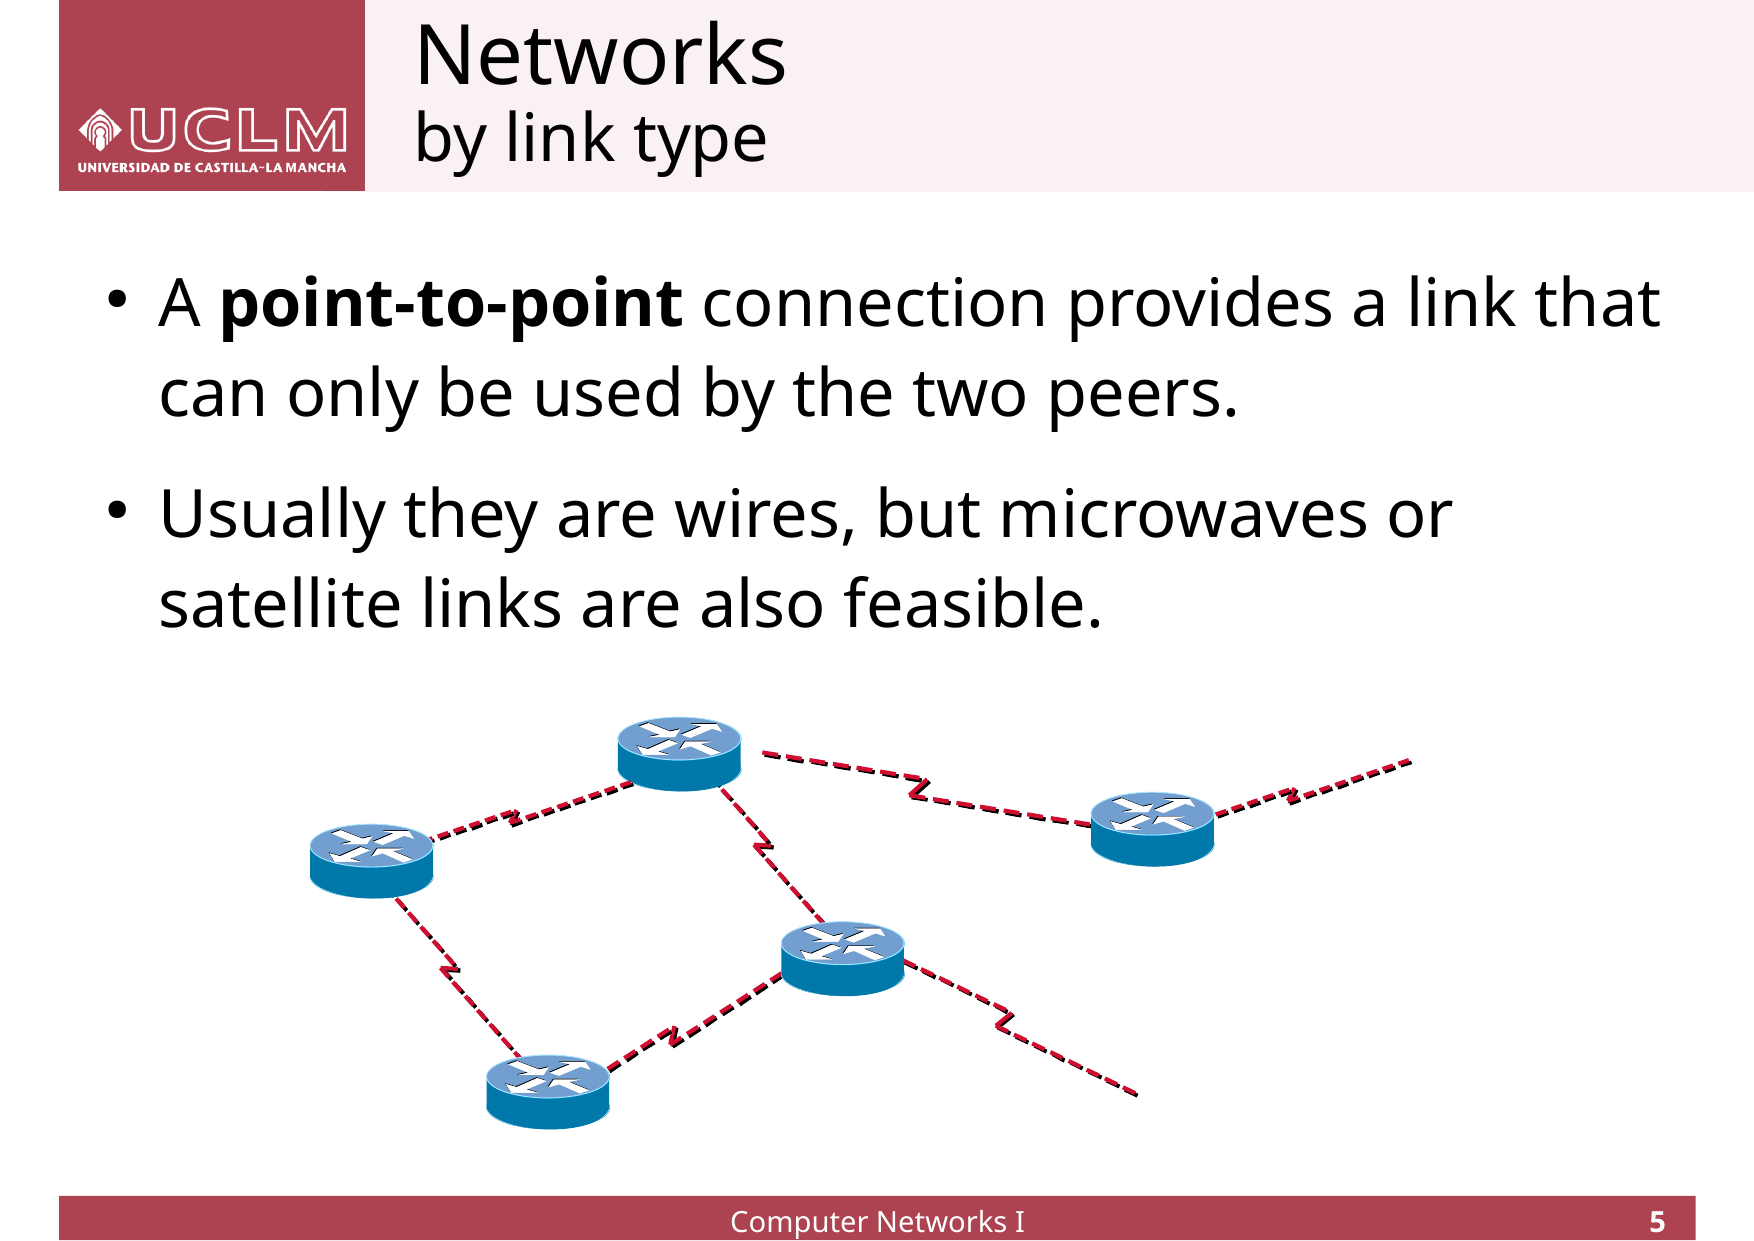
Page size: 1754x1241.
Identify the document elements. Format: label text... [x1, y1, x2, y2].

text_box [486, 1055, 610, 1130]
text_box [781, 921, 905, 997]
text_box [1091, 792, 1215, 867]
text_box [310, 824, 434, 899]
picture [59, 0, 365, 191]
title Networks by link type [413, 0, 1667, 198]
text_box [617, 717, 742, 792]
list A point-to-point connection provides a link that can only be used by the two peers. Usually they are wires, but microwaves or satellite links are also feasible. [87, 254, 1667, 1074]
